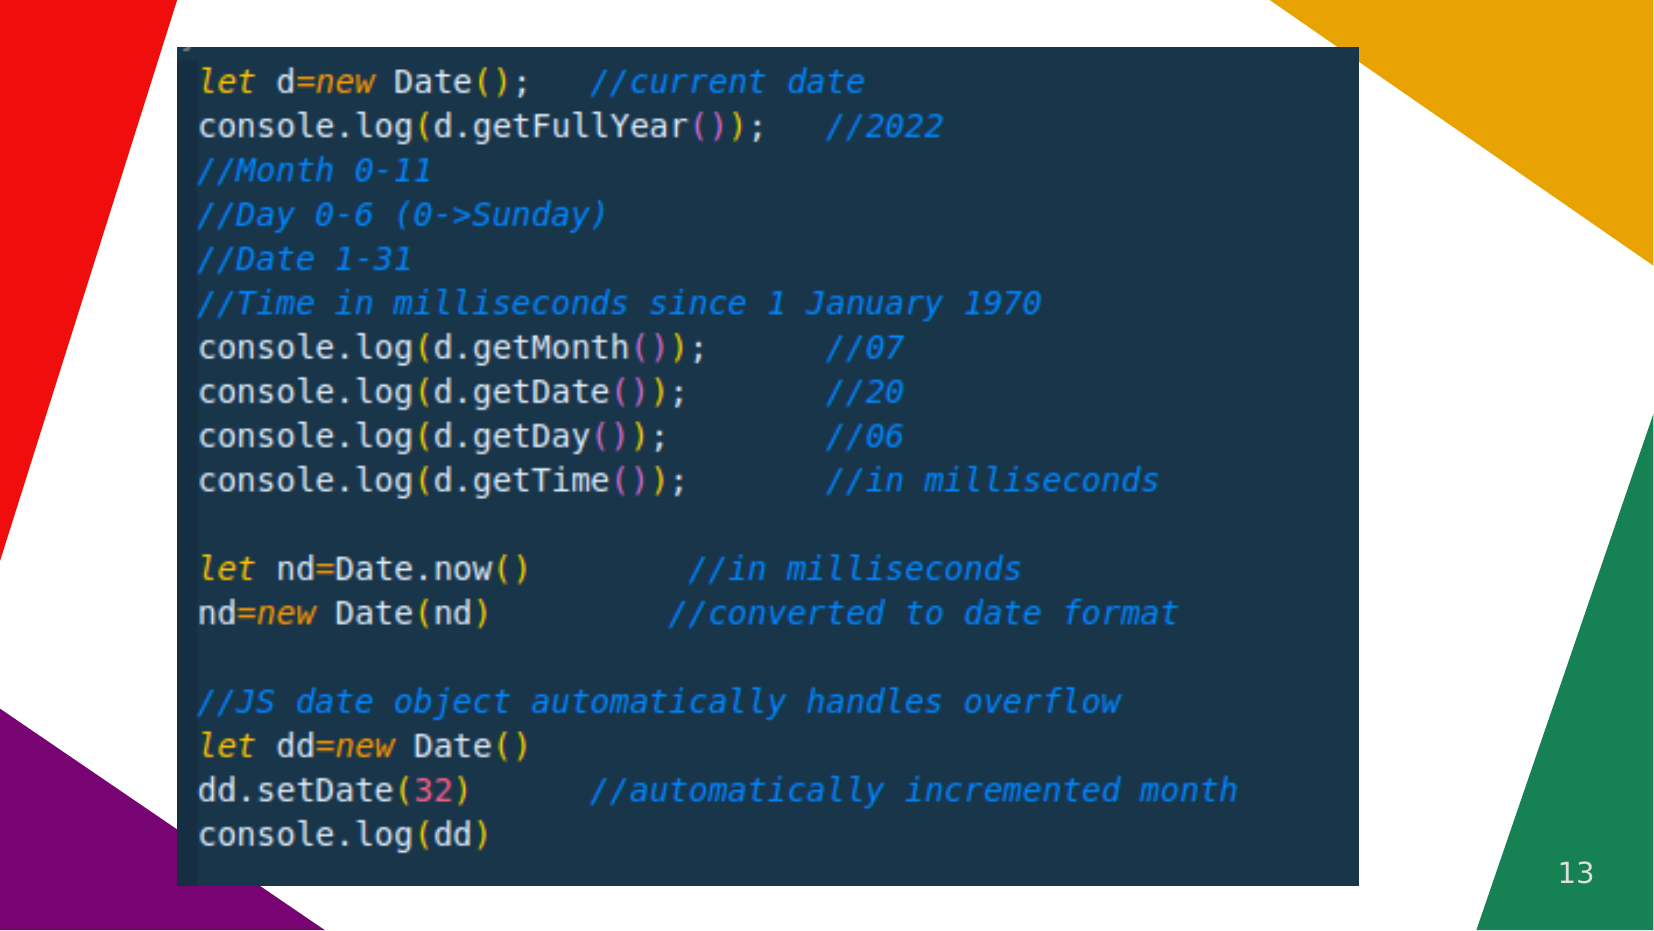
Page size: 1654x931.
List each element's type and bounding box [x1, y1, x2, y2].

picture [177, 47, 1359, 886]
